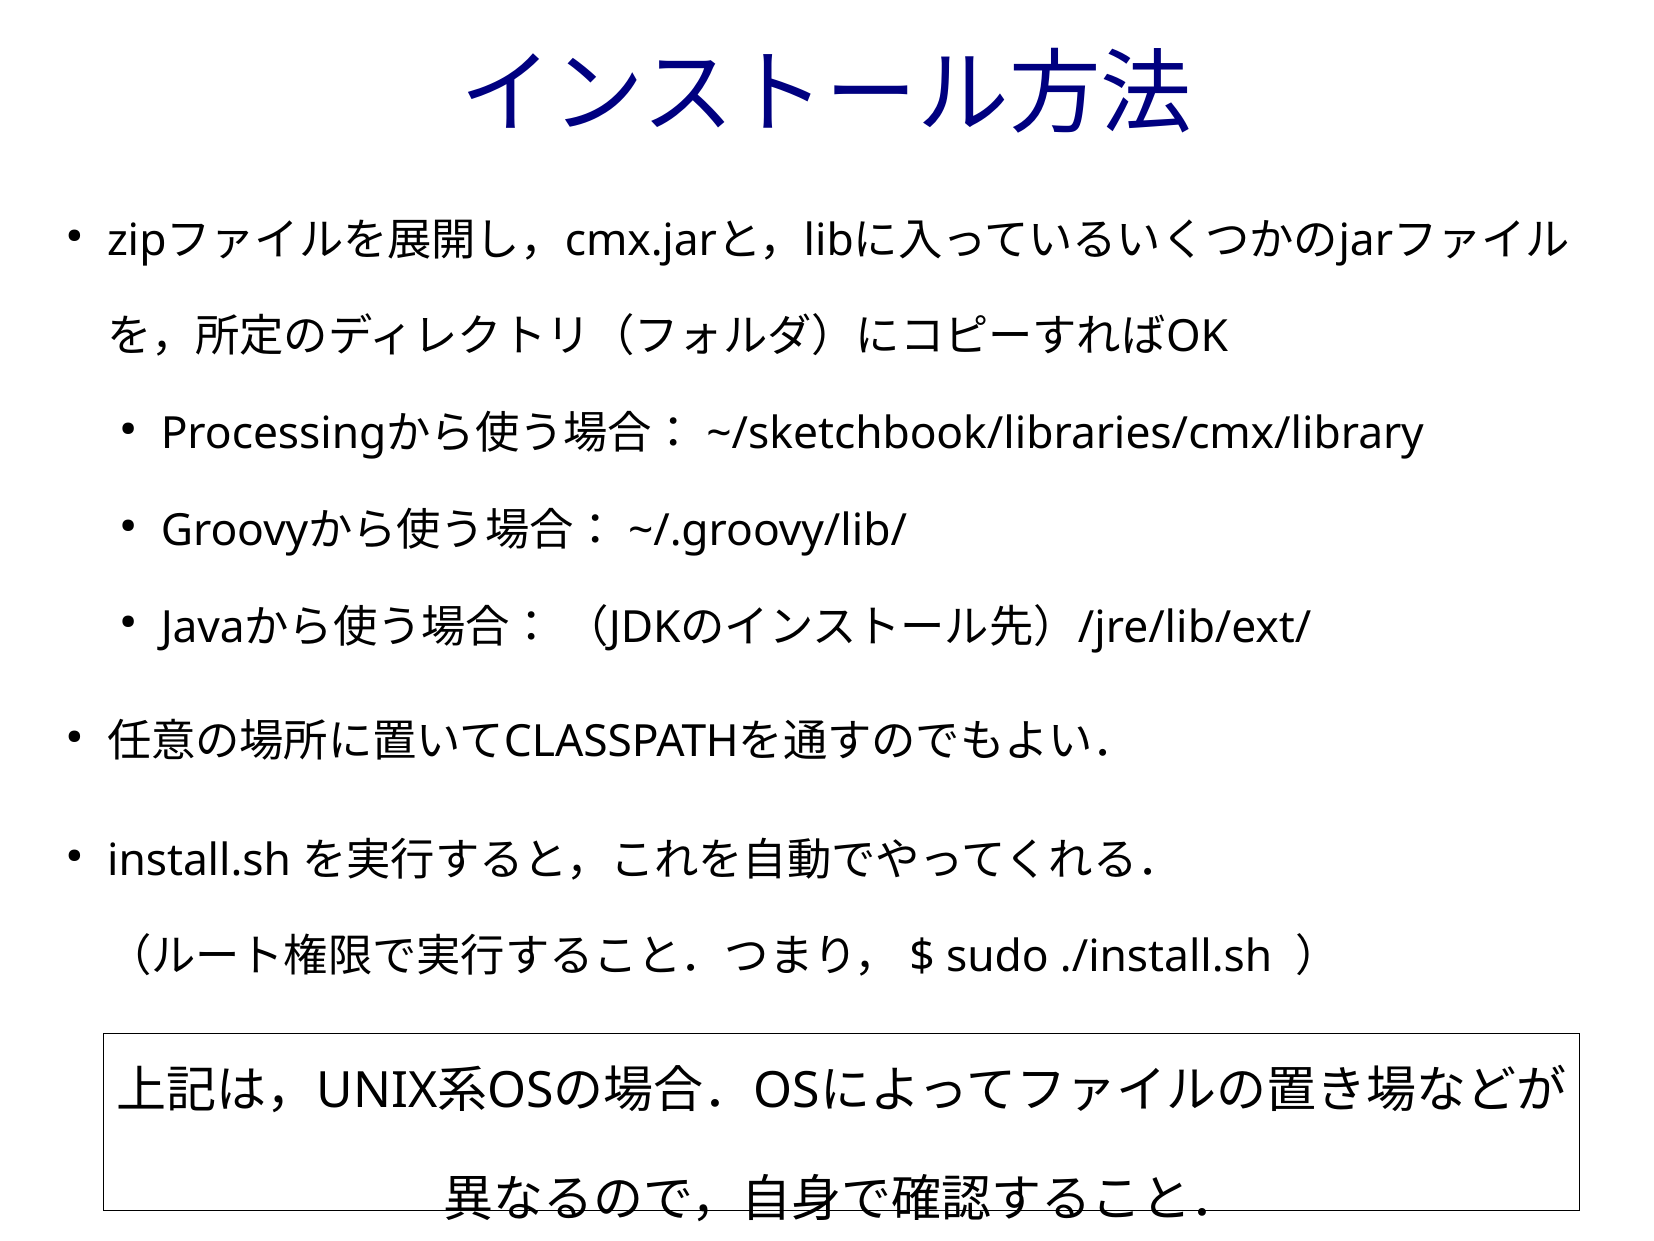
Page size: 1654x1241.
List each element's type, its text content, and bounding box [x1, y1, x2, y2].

list zipファイルを展開し，cmx.jarと，libに入っているいくつかのjarファイルを，所定のディレクトリ（フォルダ）にコピーすればOK Processingから使う場合： ~/sketchbook/libraries/cmx/library Groovyから使う場合： ~/.groovy/lib/ Javaから使う場合： （JDKのインストール先）/jre/lib/ext/ 任意の場所に置いてCLASSPATHを通すのでもよい． install.sh を実行すると，これを自動でやってくれる． （ルート権限で実行すること．つまり， $ sudo ./install.sh ） [53, 172, 1625, 1004]
title インストール方法 [82, 35, 1571, 135]
text_box 上記は，UNIX系OSの場合．OSによってファイルの置き場などが 異なるので，自身で確認すること． [103, 1033, 1580, 1211]
